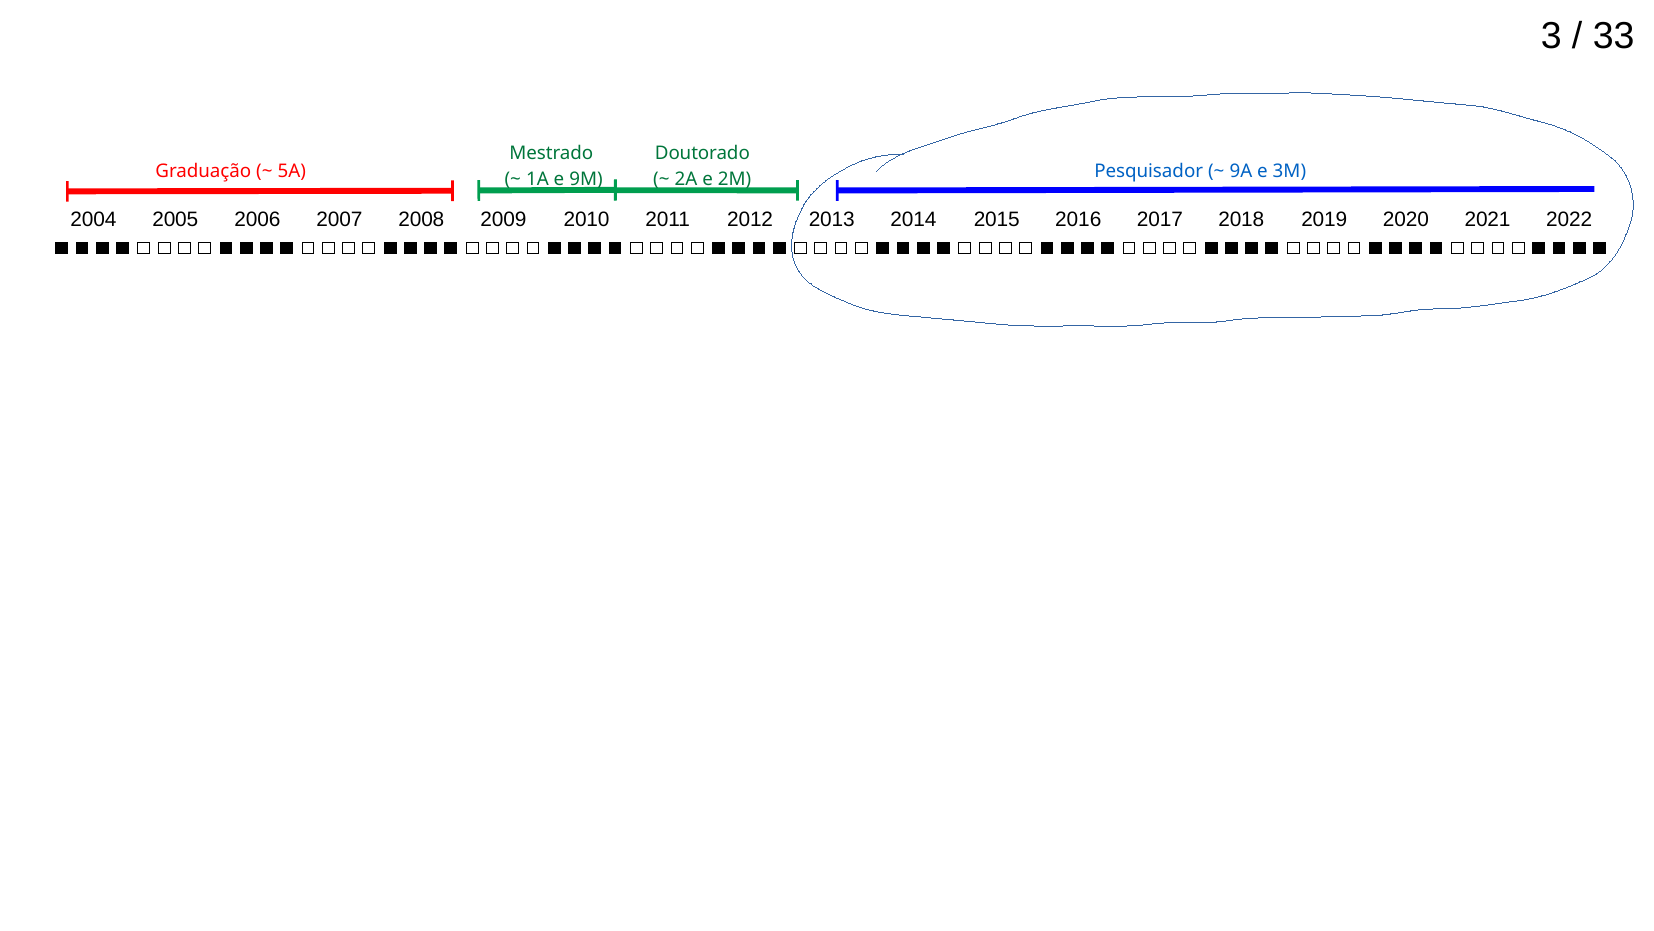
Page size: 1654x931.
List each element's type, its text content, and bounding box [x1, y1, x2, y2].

text_box [444, 242, 457, 254]
text_box [198, 242, 211, 254]
text_box [979, 242, 992, 254]
text_box [486, 242, 499, 254]
text_box [1143, 242, 1156, 254]
text_box 2019 [1286, 200, 1363, 239]
text_box [794, 242, 807, 254]
text_box 2014 [875, 200, 952, 239]
text_box [958, 242, 971, 254]
text_box [240, 242, 253, 254]
text_box [158, 242, 171, 254]
text_box [1553, 242, 1565, 254]
text_box Pesquisador (~ 9A e 3M) [1079, 150, 1336, 188]
text_box [835, 242, 847, 254]
text_box [609, 242, 621, 254]
text_box [55, 242, 68, 254]
text_box [1041, 242, 1053, 254]
text_box [1123, 242, 1135, 254]
text_box [691, 242, 704, 254]
text_box [1307, 242, 1320, 254]
text_box [876, 242, 889, 254]
text_box [897, 242, 909, 254]
text_box [671, 242, 683, 254]
text_box [588, 242, 601, 254]
text_box Doutorado (~ 2A e 2M) [638, 132, 813, 189]
text_box 2013 [793, 200, 870, 239]
text_box [137, 242, 150, 254]
text_box [1348, 242, 1360, 254]
text_box 2021 [1449, 200, 1526, 239]
text_box [1573, 242, 1586, 254]
text_box [1389, 242, 1402, 254]
text_box [1081, 242, 1094, 254]
text_box Graduação (~ 5A) [140, 150, 326, 188]
text_box [937, 242, 950, 254]
text_box [220, 242, 232, 254]
text_box [1183, 242, 1196, 254]
text_box [1451, 242, 1464, 254]
text_box 2022 [1531, 200, 1608, 239]
text_box [855, 242, 868, 254]
text_box [1409, 242, 1422, 254]
text_box [342, 242, 355, 254]
text_box 2008 [383, 200, 460, 239]
text_box 2011 [630, 200, 707, 239]
text_box Mestrado (~ 1A e 9M) [489, 132, 621, 179]
text_box [527, 242, 539, 254]
text_box 2012 [712, 200, 788, 239]
text_box [773, 242, 786, 254]
text_box [1369, 242, 1382, 254]
text_box 2015 [958, 200, 1035, 239]
text_box [1019, 242, 1032, 254]
text_box [1430, 242, 1442, 254]
text_box [1061, 242, 1074, 254]
text_box [630, 242, 643, 254]
text_box [1287, 242, 1300, 254]
text_box [548, 242, 561, 254]
text_box 2018 [1203, 200, 1280, 239]
text_box [280, 242, 293, 254]
text_box [96, 242, 109, 254]
text_box [404, 242, 417, 254]
text_box [178, 242, 191, 254]
text_box [362, 242, 375, 254]
text_box 2006 [219, 200, 296, 239]
text_box [1245, 242, 1258, 254]
text_box [260, 242, 273, 254]
text_box [1512, 242, 1525, 254]
text_box [732, 242, 745, 254]
text_box <number> / 33 [1375, 0, 1654, 71]
text_box [384, 242, 397, 254]
text_box [506, 242, 519, 254]
text_box [1225, 242, 1238, 254]
text_box [76, 242, 88, 254]
text_box 2004 [55, 200, 132, 239]
text_box [1163, 242, 1176, 254]
text_box [1532, 242, 1545, 254]
text_box [814, 242, 827, 254]
text_box [424, 242, 437, 254]
text_box 2017 [1122, 200, 1198, 239]
text_box 2005 [137, 200, 214, 239]
text_box [568, 242, 581, 254]
text_box [466, 242, 479, 254]
text_box [650, 242, 663, 254]
text_box 2020 [1368, 200, 1444, 239]
text_box [712, 242, 725, 254]
text_box [1492, 242, 1504, 254]
text_box [1265, 242, 1278, 254]
text_box [753, 242, 765, 254]
text_box 2009 [465, 200, 542, 239]
text_box [1593, 242, 1606, 254]
text_box 2010 [548, 200, 625, 239]
text_box [1101, 242, 1114, 254]
text_box 2007 [301, 200, 378, 239]
text_box 2016 [1040, 200, 1117, 239]
text_box [1327, 242, 1340, 254]
text_box [999, 242, 1012, 254]
text_box [917, 242, 930, 254]
text_box [116, 242, 129, 254]
text_box [302, 242, 314, 254]
text_box [1471, 242, 1484, 254]
text_box [1205, 242, 1218, 254]
text_box [322, 242, 335, 254]
